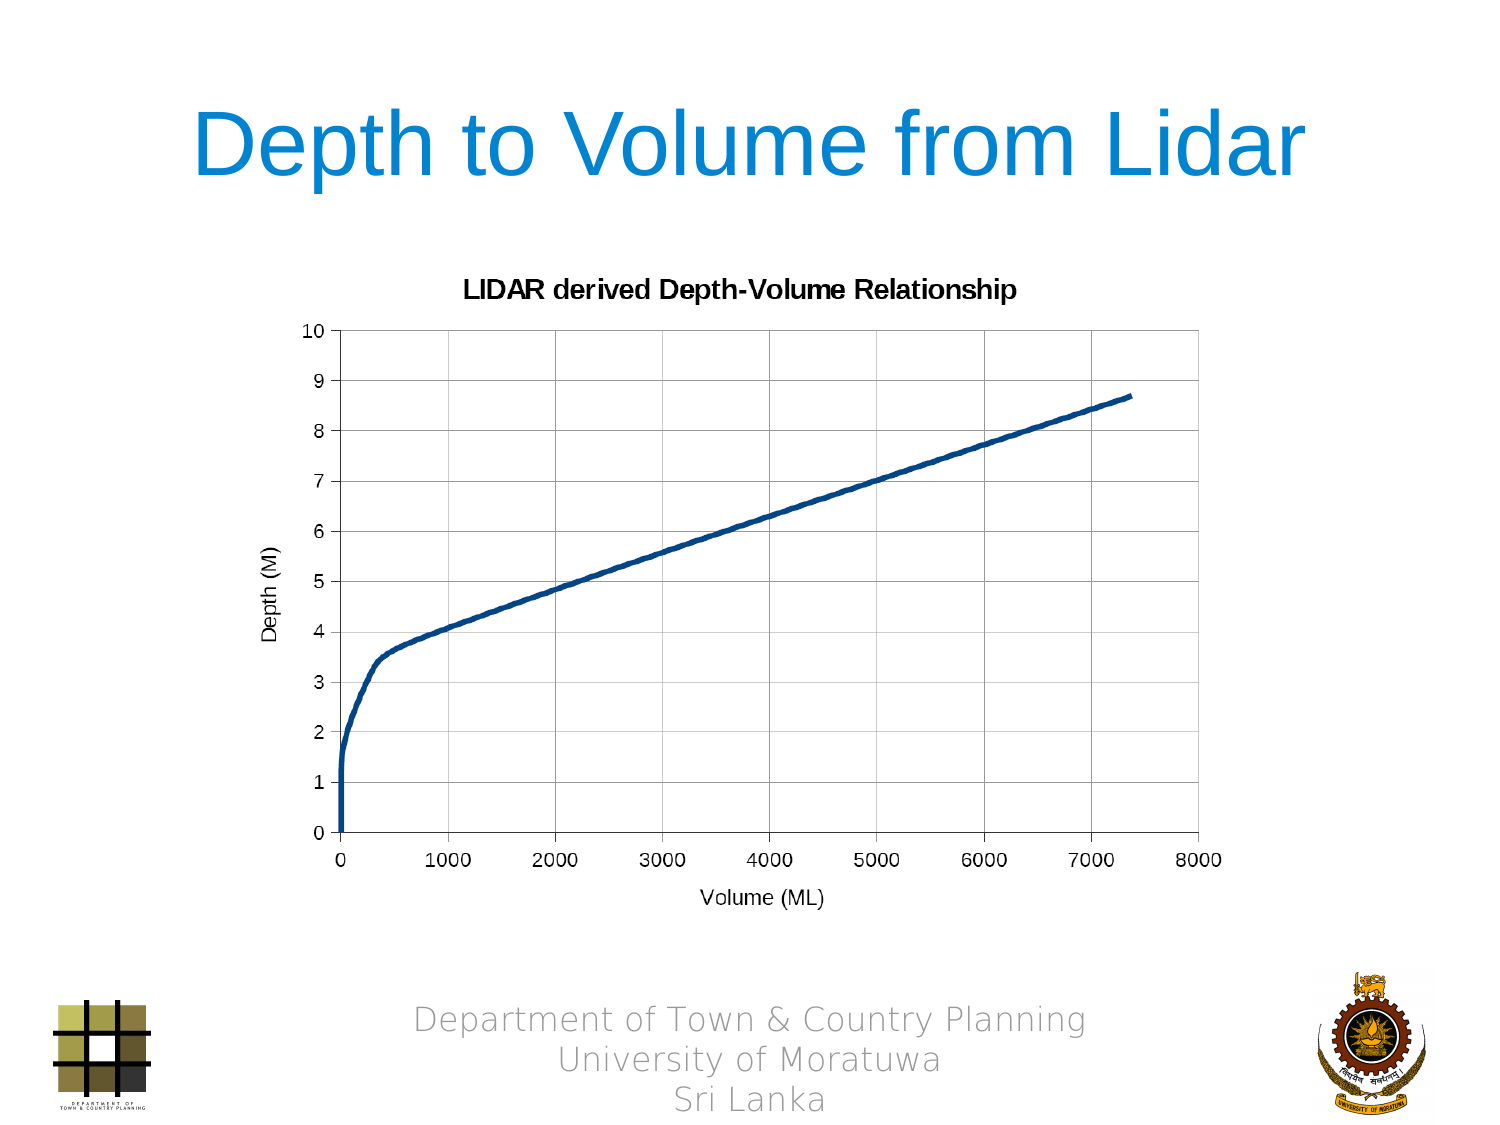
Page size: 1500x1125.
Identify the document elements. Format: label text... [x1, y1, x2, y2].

picture [1312, 966, 1435, 1125]
picture [244, 262, 1256, 915]
picture [53, 1000, 151, 1110]
title Depth to Volume from Lidar [75, 45, 1426, 233]
